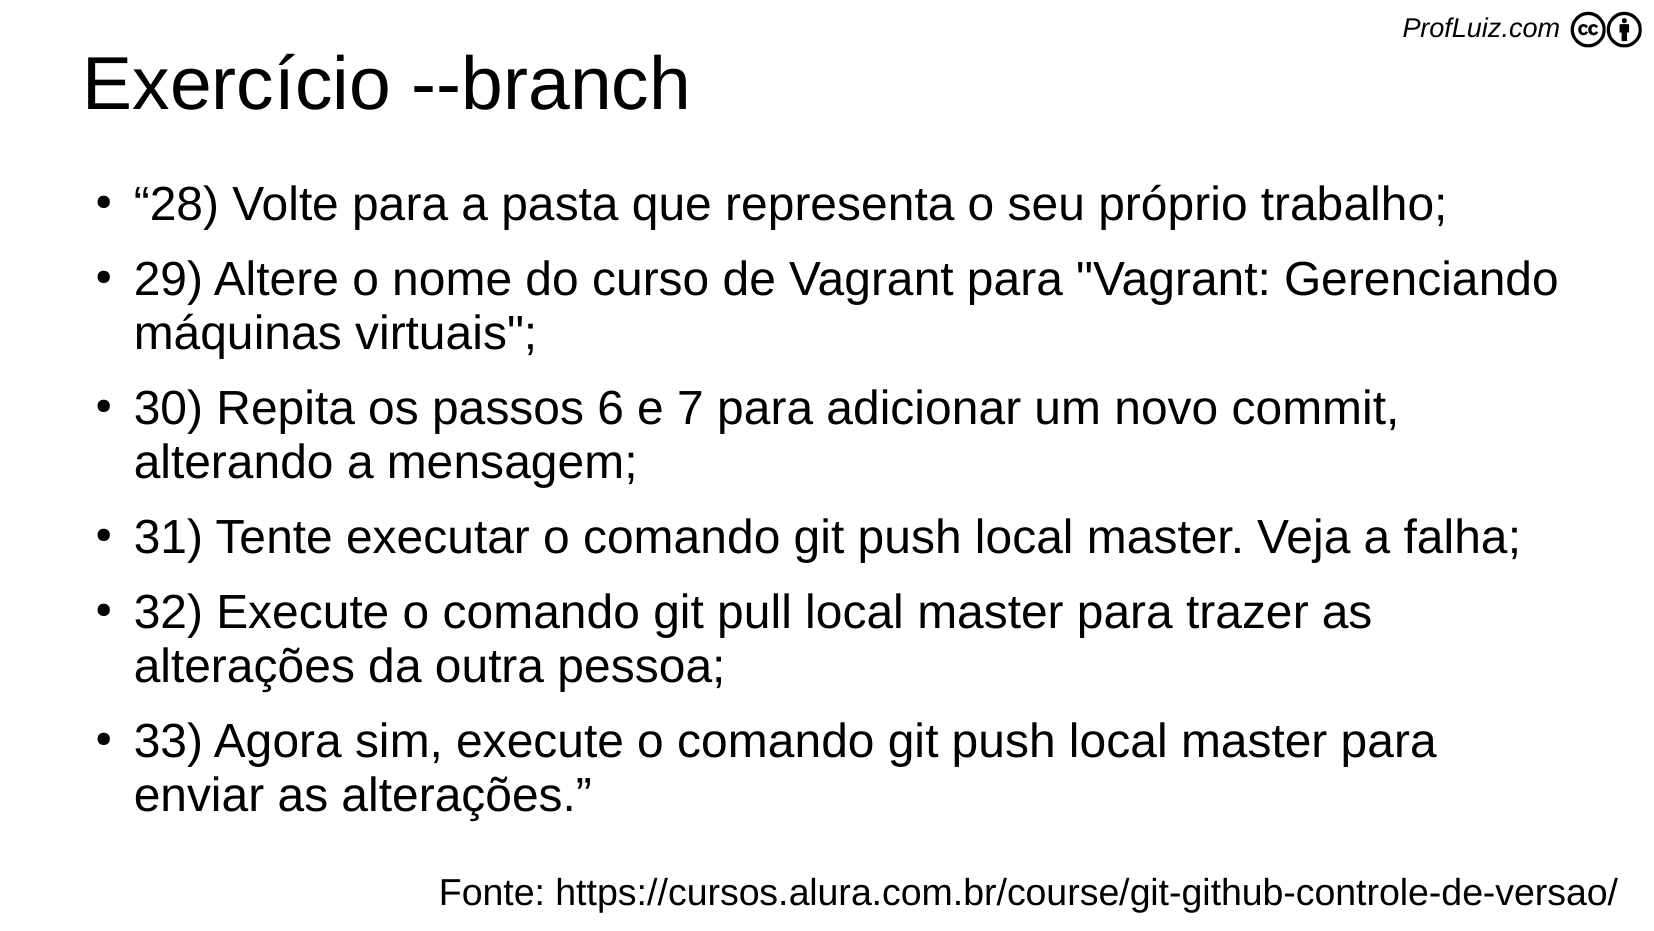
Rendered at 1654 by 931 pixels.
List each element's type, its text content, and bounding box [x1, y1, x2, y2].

title Exercício --branch [82, 37, 1571, 130]
list “28) Volte para a pasta que representa o seu próprio trabalho; 29) Altere o nome do curso de Vagrant para "Vagrant: Gerenciando máquinas virtuais"; 30) Repita os passos 6 e 7 para adicionar um novo commit, alterando a mensagem; 31) Tente executar o comando git push local master. Veja a falha; 32) Execute o comando git pull local master para trazer as alterações da outra pessoa; 33) Agora sim, execute o comando git push local master para enviar as alterações.” [82, 177, 1571, 839]
picture [1570, 11, 1642, 48]
text_box Fonte: https://cursos.alura.com.br/course/git-github-controle-de-versao/ [424, 864, 1654, 931]
